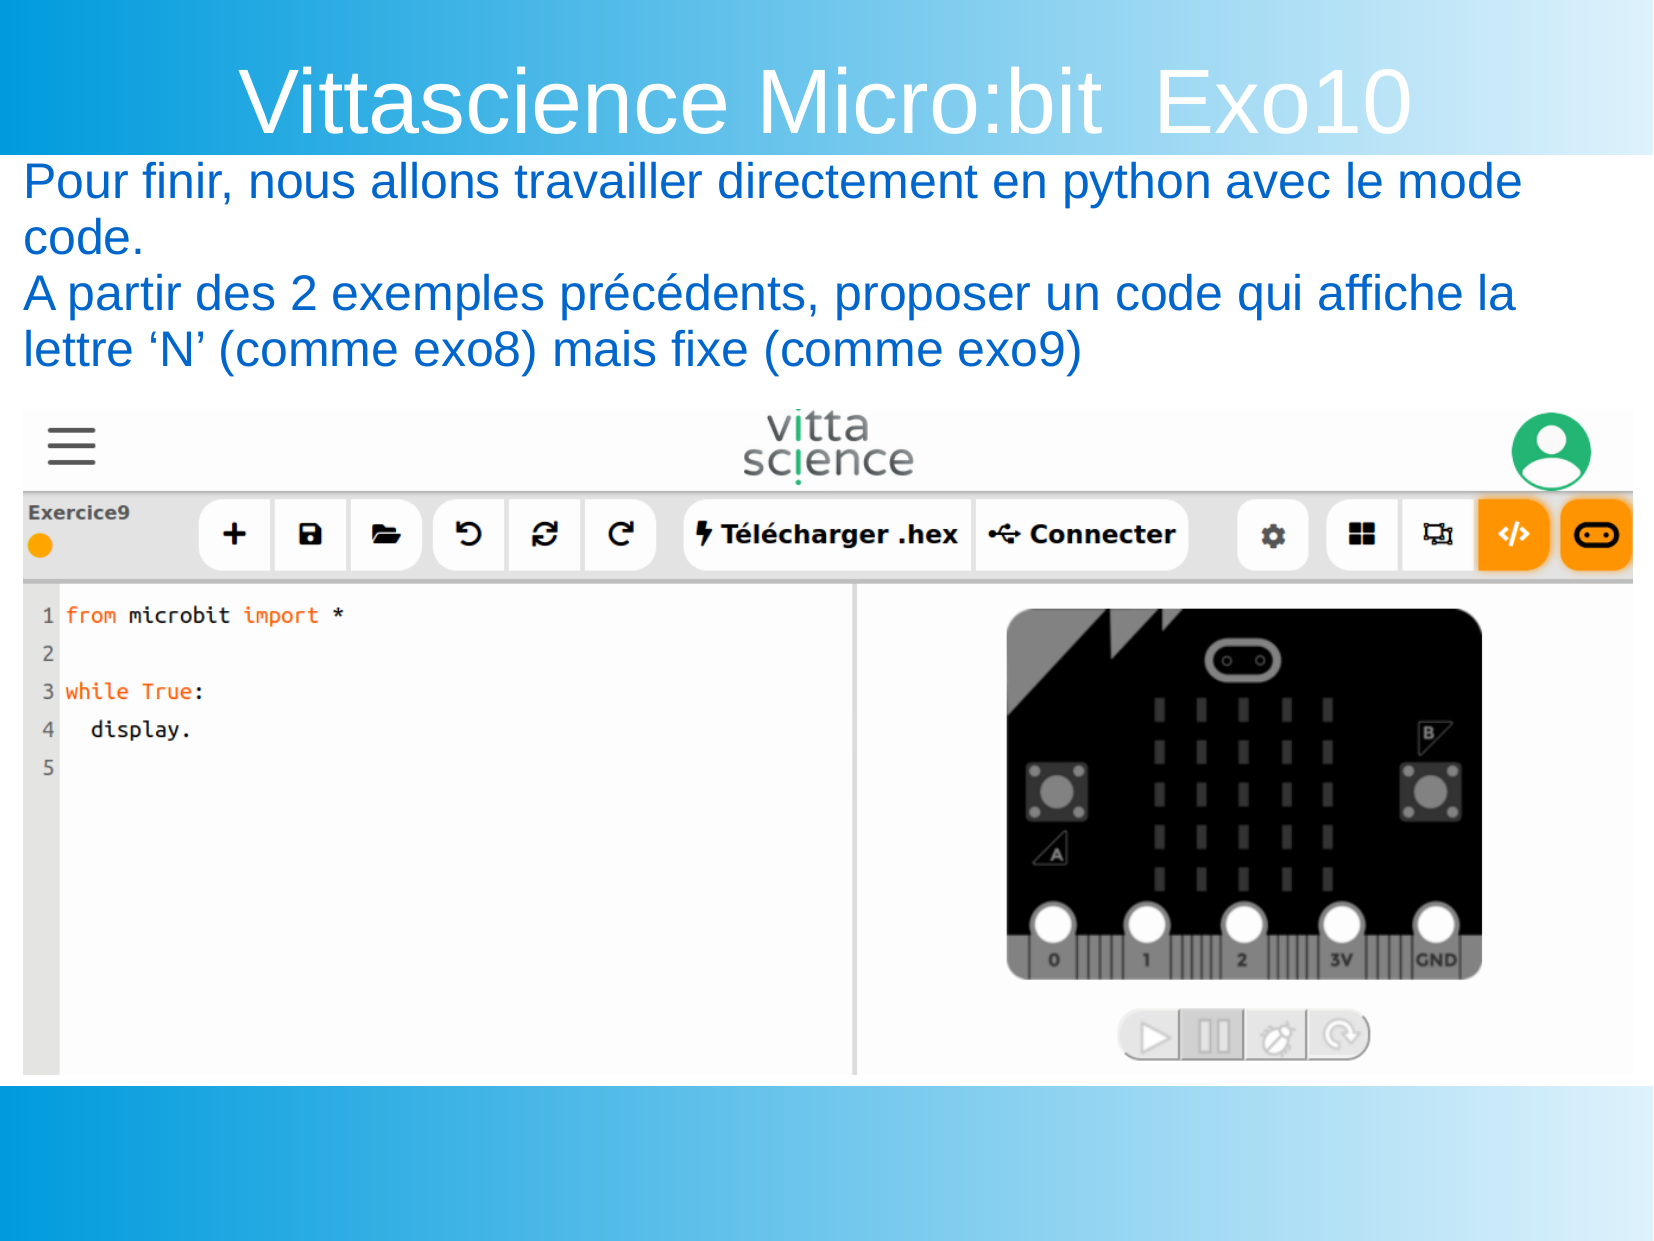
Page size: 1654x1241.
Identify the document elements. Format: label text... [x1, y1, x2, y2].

title Vittascience Micro:bit Exo10 [82, 49, 1571, 153]
list Pour finir, nous allons travailler directement en python avec le mode code. A partir des 2 exemples précédents, proposer un code qui affiche la lettre ‘N’ (comme exo8) mais fixe (comme exo9) [23, 153, 1619, 336]
picture [23, 409, 1633, 1075]
